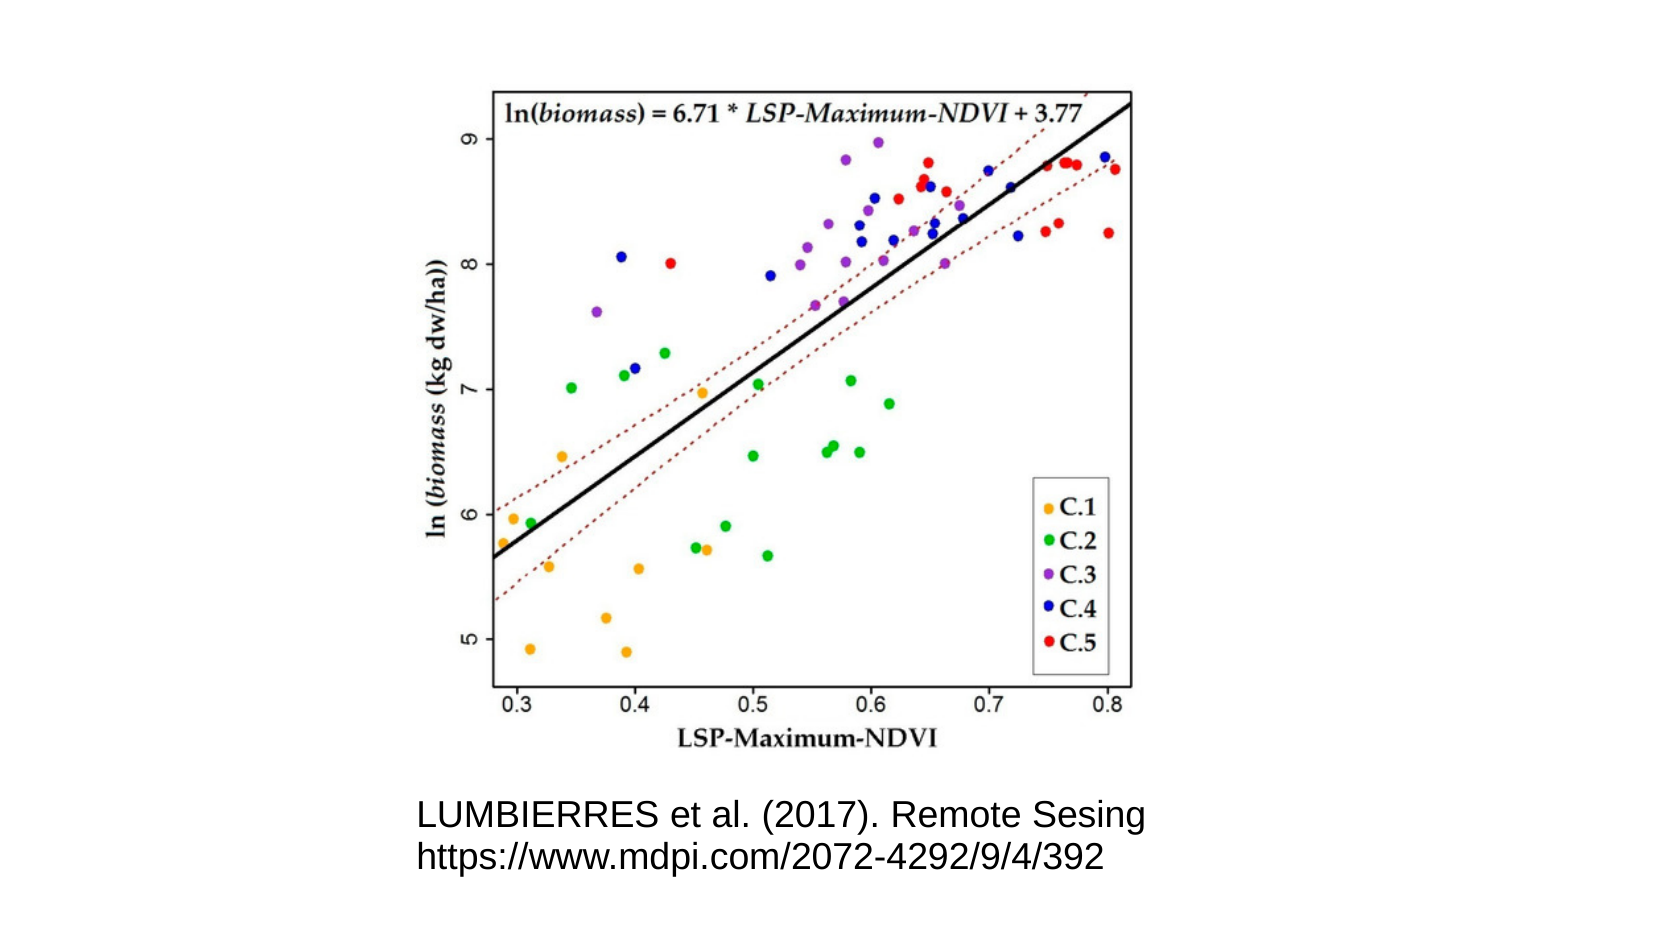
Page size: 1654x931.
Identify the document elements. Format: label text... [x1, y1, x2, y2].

text_box LUMBIERRES et al. (2017). Remote Sesing https://www.mdpi.com/2072-4292/9/4/392 [401, 785, 1654, 931]
picture [416, 83, 1142, 758]
